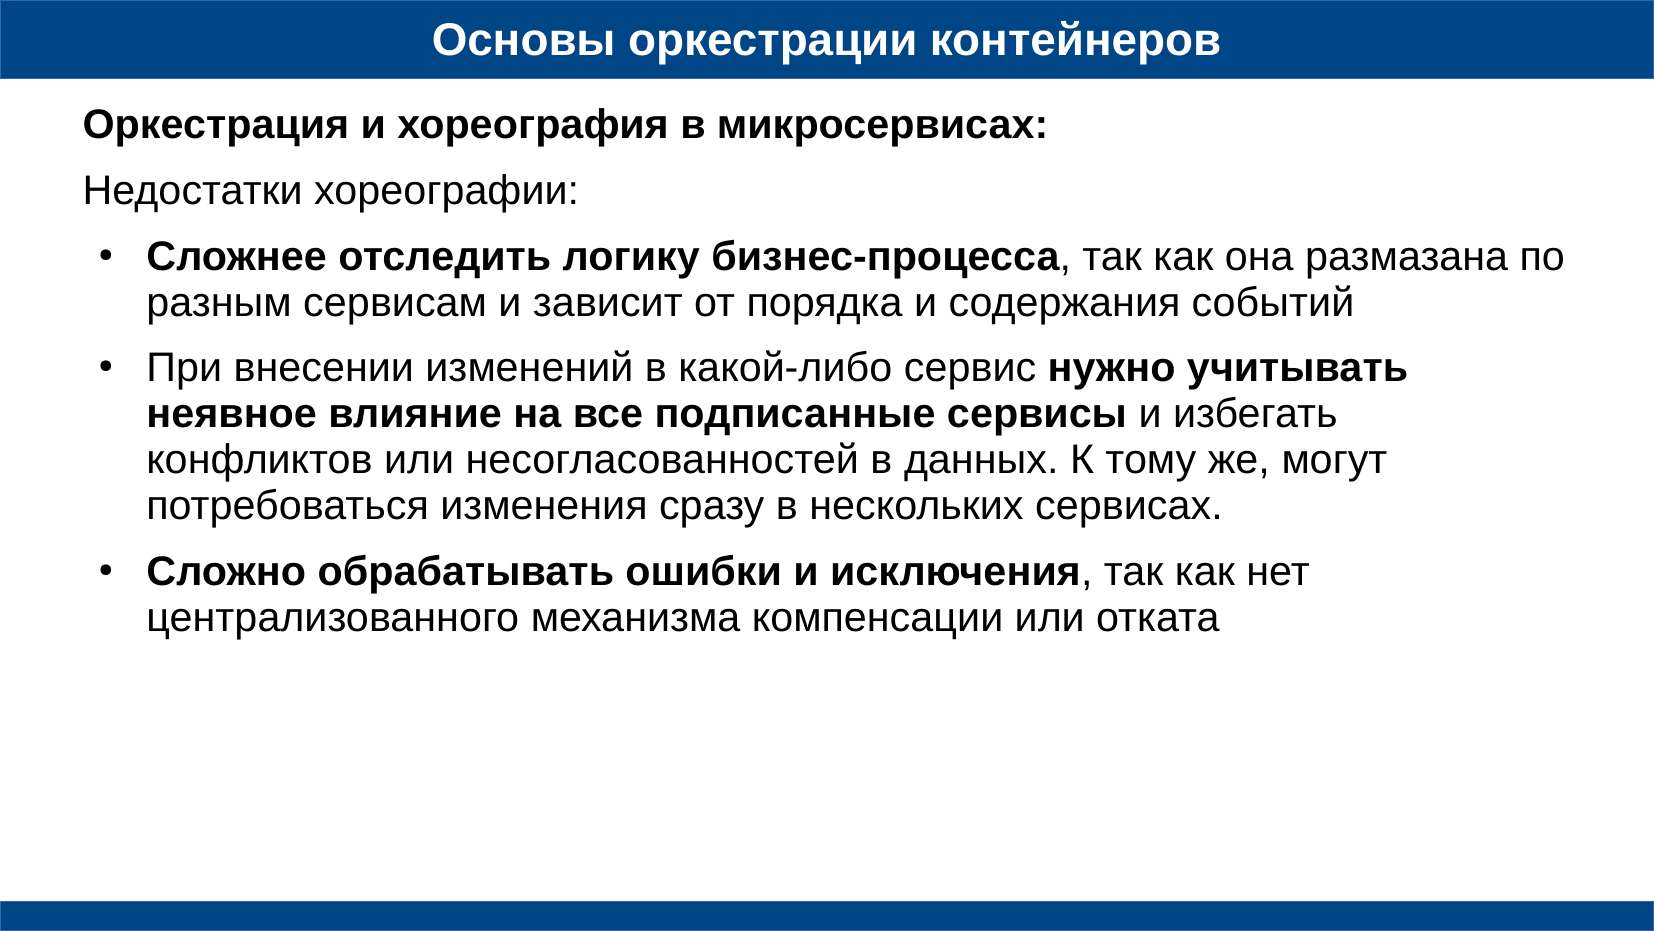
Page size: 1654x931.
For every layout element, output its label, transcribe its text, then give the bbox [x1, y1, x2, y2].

title Основы оркестрации контейнеров [0, 0, 1654, 79]
list Оркестрация и хореография в микросервисах: Недостатки хореографии: Сложнее отследить логику бизнес-процесса, так как она размазана по разным сервисам и зависит от порядка и содержания событий При внесении изменений в какой-либо сервис нужно учитывать неявное влияние на все подписанные сервисы и избегать конфликтов или несогласованностей в данных. К тому же, могут потребоваться изменения сразу в нескольких сервисах. Сложно обрабатывать ошибки и исключения, так как нет централизованного механизма компенсации или отката [82, 101, 1571, 641]
